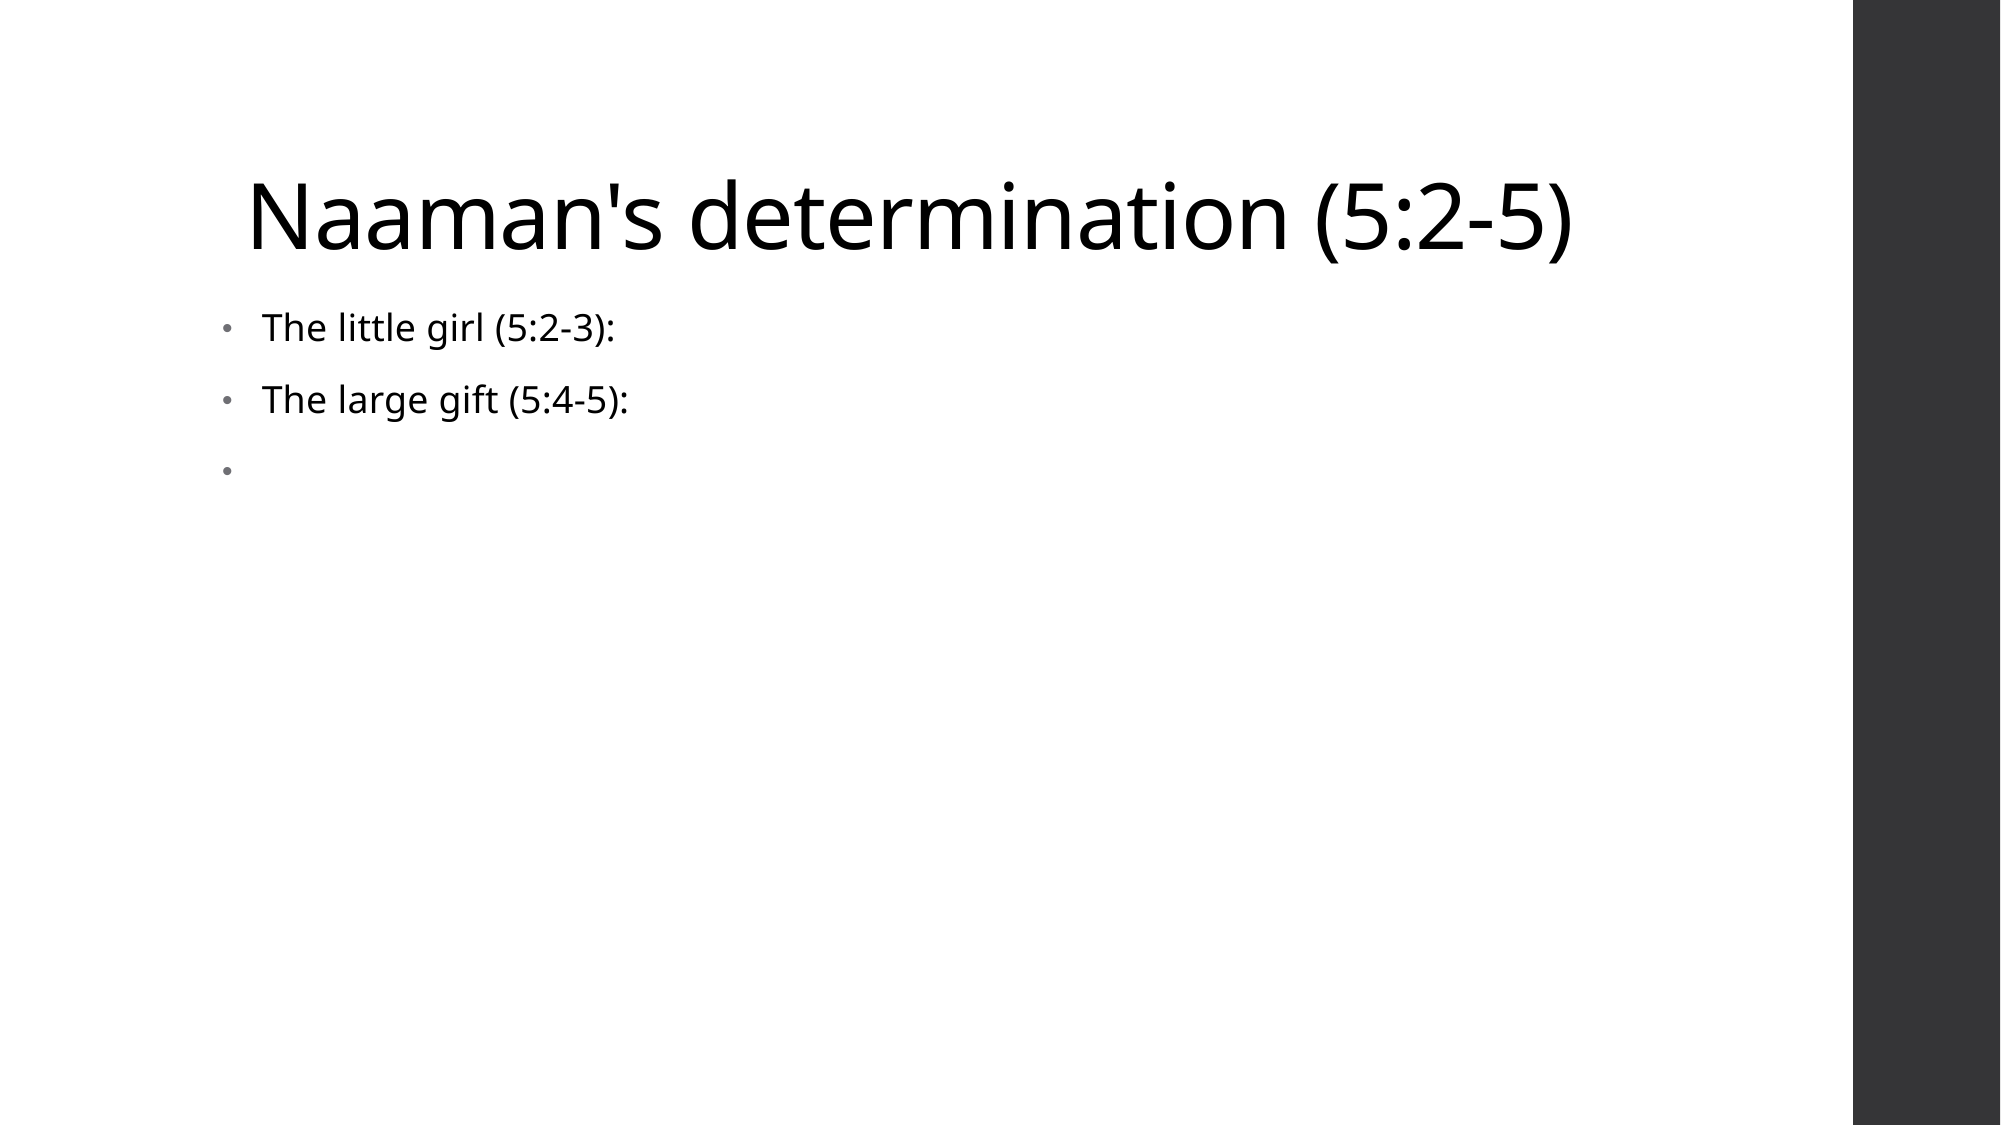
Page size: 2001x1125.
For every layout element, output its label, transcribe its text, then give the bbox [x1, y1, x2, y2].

list The little girl (5:2-3): The large gift (5:4-5): [206, 299, 1617, 1014]
title Naaman's determination (5:2-5) [206, 60, 1797, 278]
